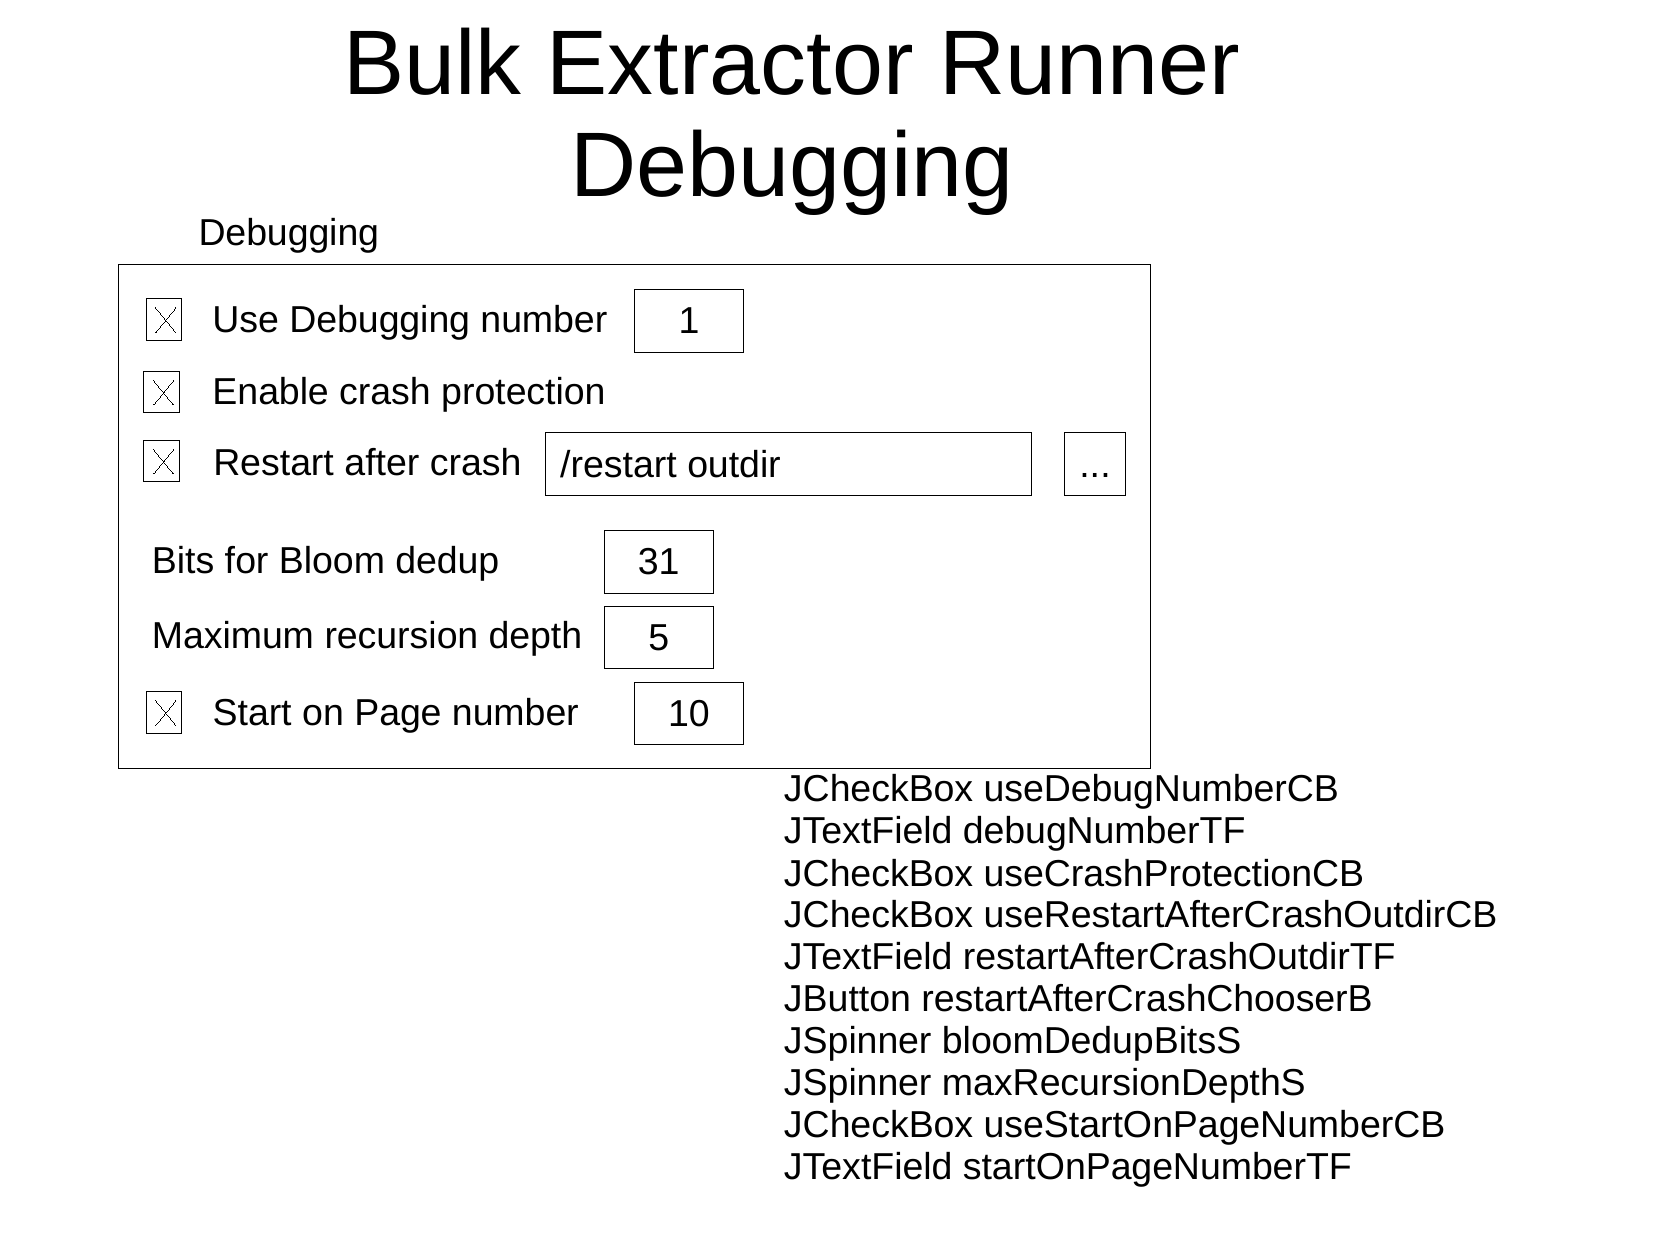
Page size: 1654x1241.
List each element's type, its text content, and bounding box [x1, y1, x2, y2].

text_box Bits for Bloom dedup [137, 531, 574, 594]
text_box ... [1064, 432, 1126, 496]
title Bulk Extractor Runner Debugging [47, 0, 1537, 228]
text_box 31 [604, 530, 714, 594]
text_box Use Debugging number [197, 290, 634, 353]
text_box Restart after crash [198, 434, 546, 496]
text_box JCheckBox useDebugNumberCB JTextField debugNumberTF JCheckBox useCrashProtectionCB JCheckBox useRestartAfterCrashOutdirCB JTextField restartAfterCrashOutdirTF JButton restartAfterCrashChooserB JSpinner bloomDedupBitsS JSpinner maxRecursionDepthS JCheckBox useStartOnPageNumberCB JTextField startOnPageNumberTF [769, 760, 1386, 1241]
text_box Debugging [183, 203, 641, 266]
text_box 5 [604, 606, 714, 669]
text_box 1 [634, 289, 744, 353]
text_box /restart outdir [545, 432, 1032, 496]
text_box Maximum recursion depth [137, 607, 641, 670]
text_box Start on Page number [197, 683, 635, 746]
text_box 10 [634, 682, 744, 745]
text_box Enable crash protection [197, 363, 764, 426]
